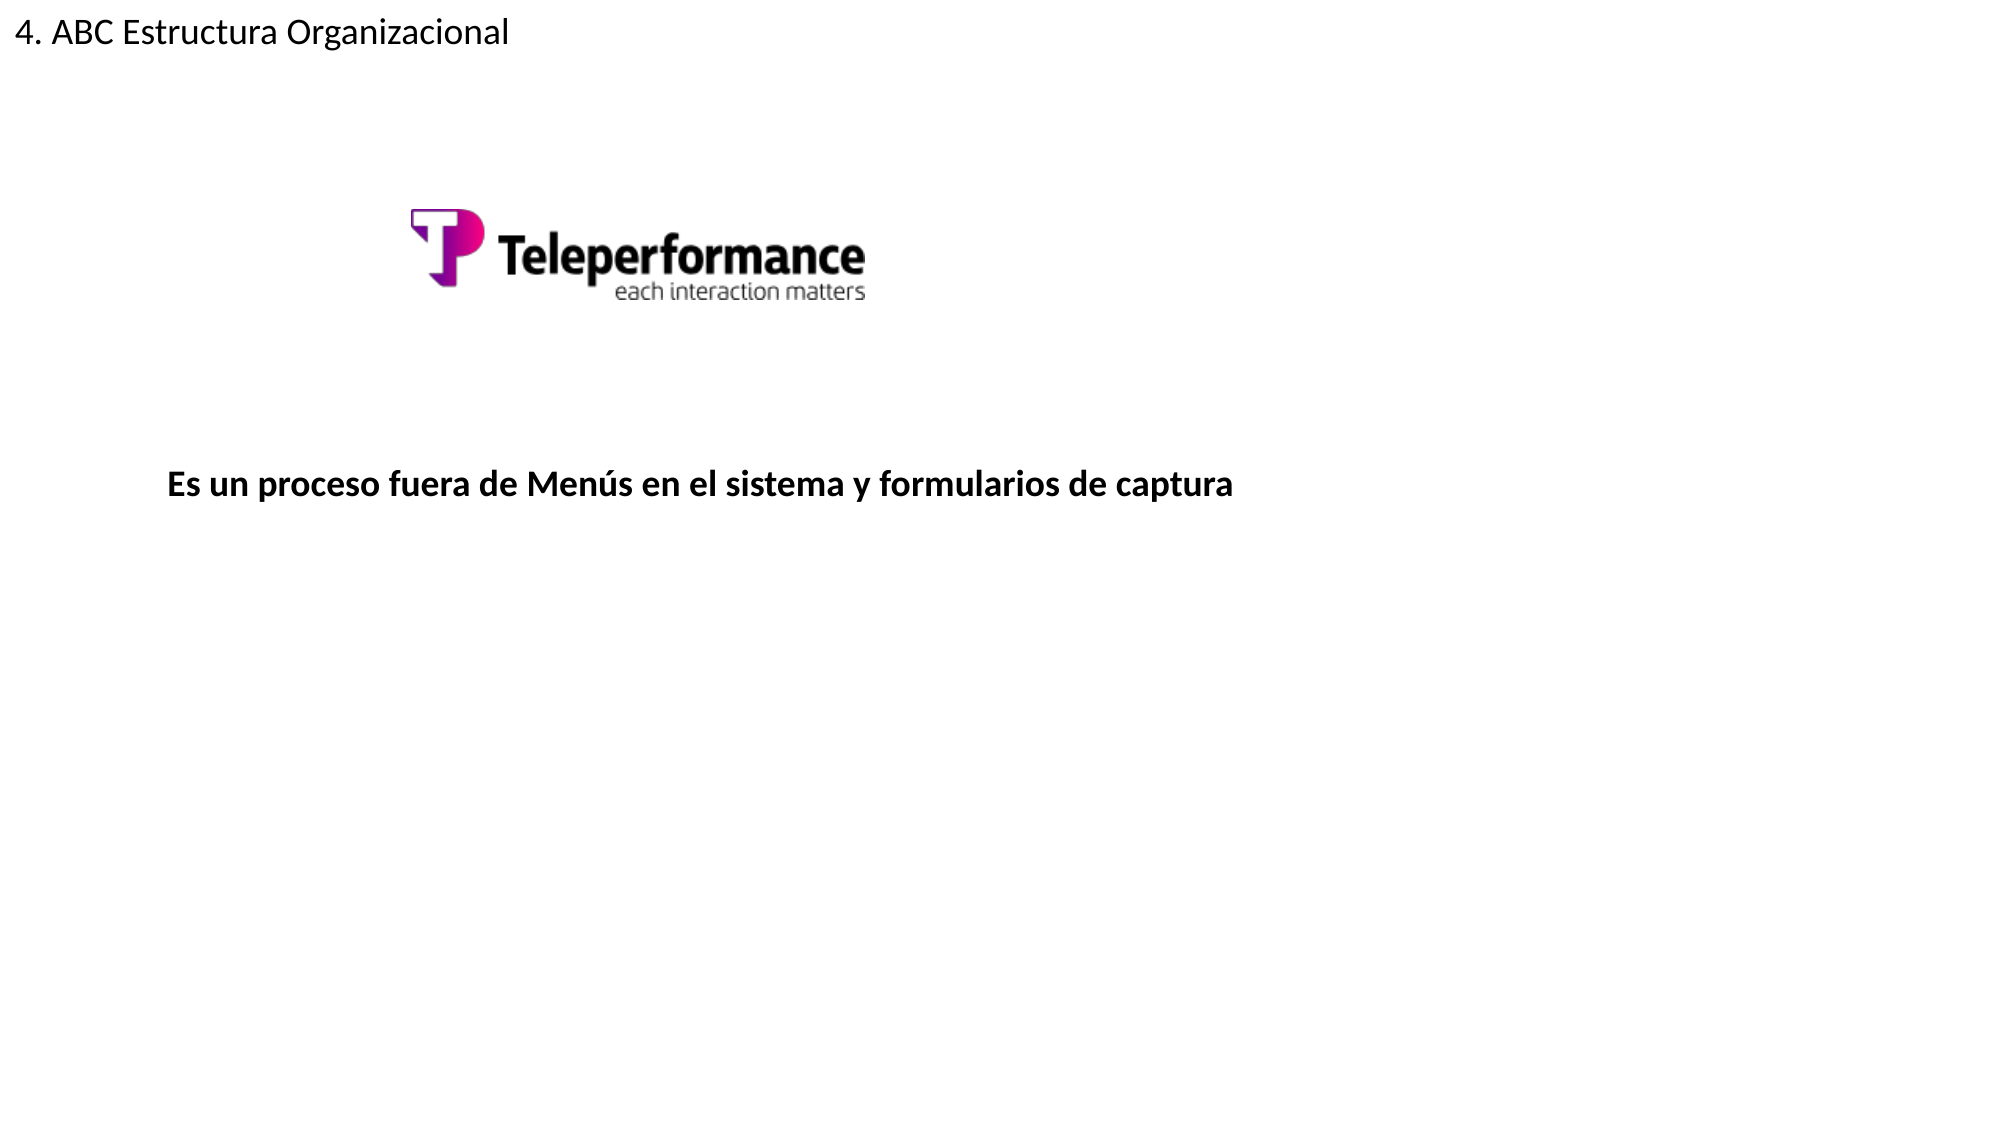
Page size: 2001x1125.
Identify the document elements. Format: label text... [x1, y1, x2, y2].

text_box Es un proceso fuera de Menús en el sistema y formularios de captura [152, 451, 1430, 512]
picture [411, 209, 865, 300]
text_box 4. ABC Estructura Organizacional [0, 0, 534, 60]
